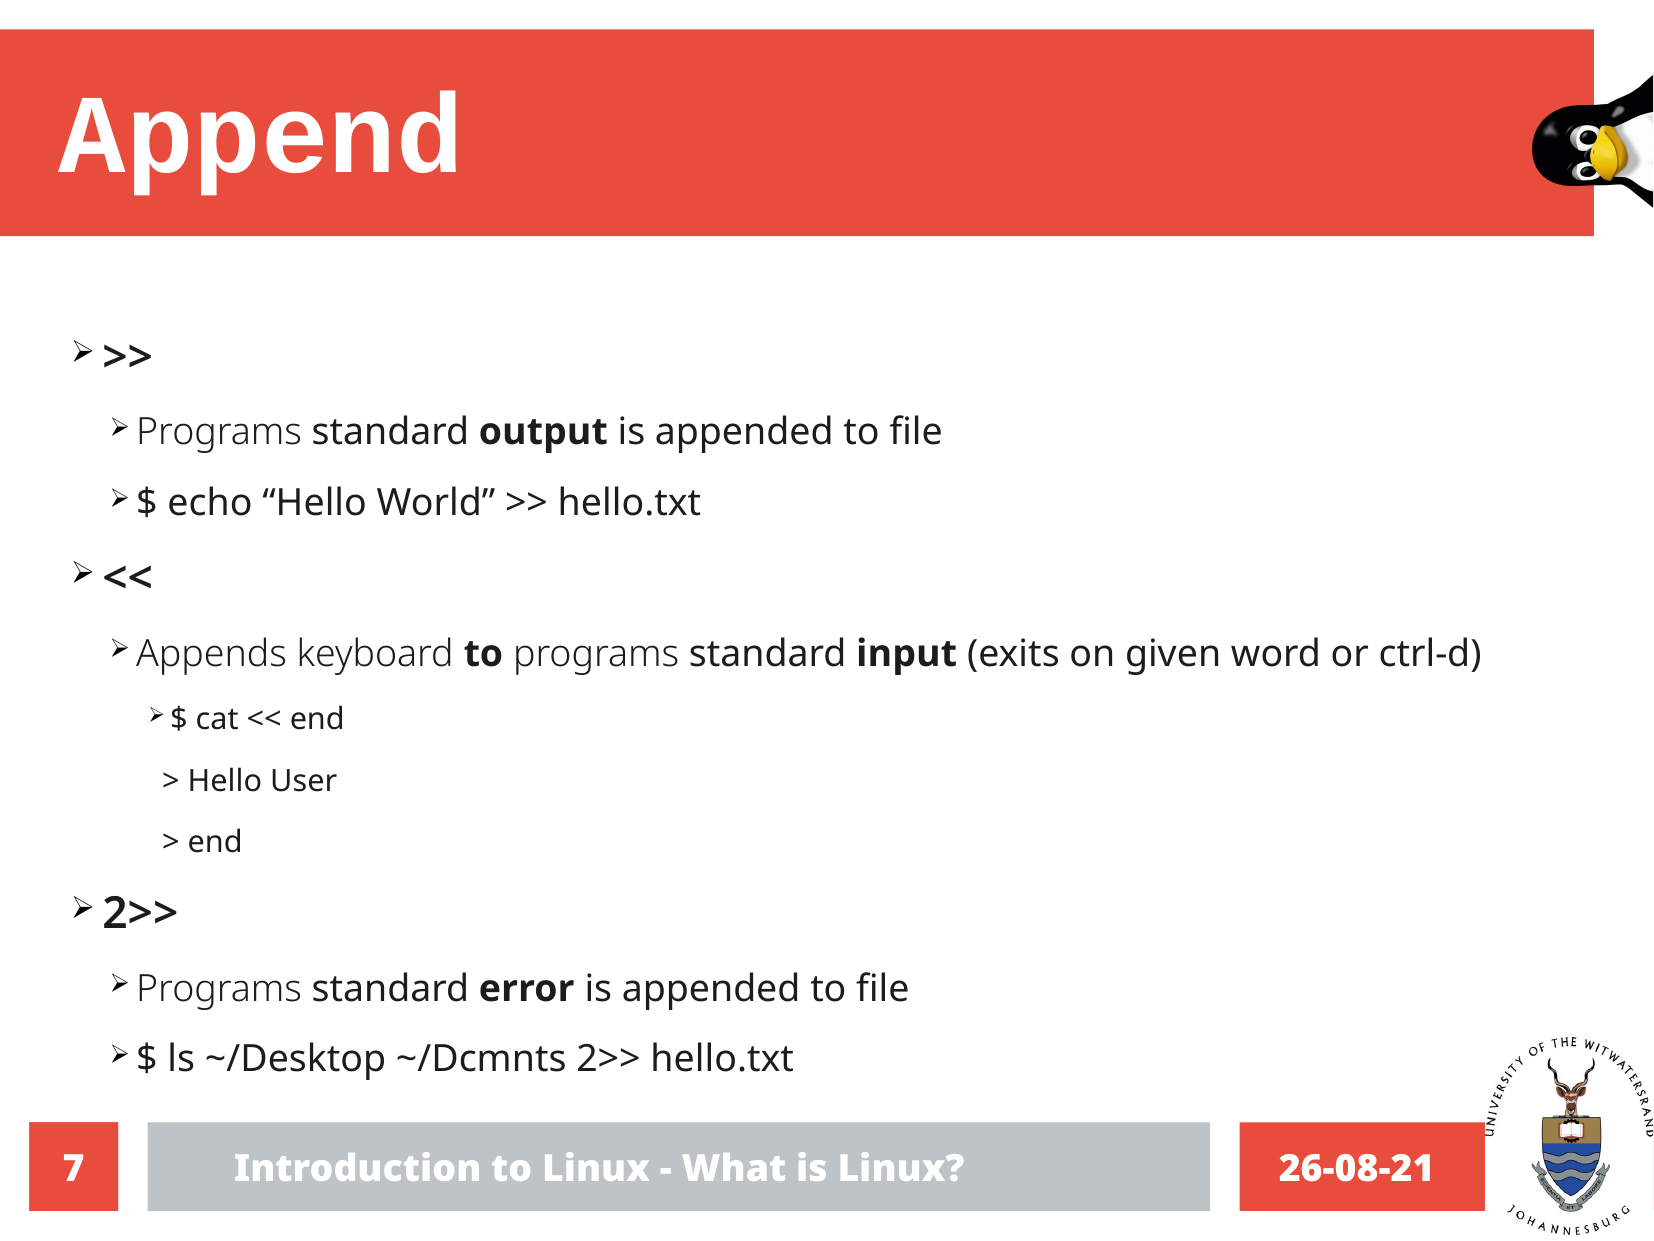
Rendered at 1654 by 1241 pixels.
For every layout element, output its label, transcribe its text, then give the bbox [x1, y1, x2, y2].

list >> Programs standard output is appended to file $ echo “Hello World” >> hello.txt << Appends keyboard to programs standard input (exits on given word or ctrl-d) $ cat << end > Hello User > end 2>> Programs standard error is appended to file $ ls ~/Desktop ~/Dcmnts 2>> hello.txt [70, 324, 1585, 1093]
title Append [58, 59, 1594, 207]
picture [1515, 24, 1654, 276]
picture [1485, 1037, 1654, 1235]
